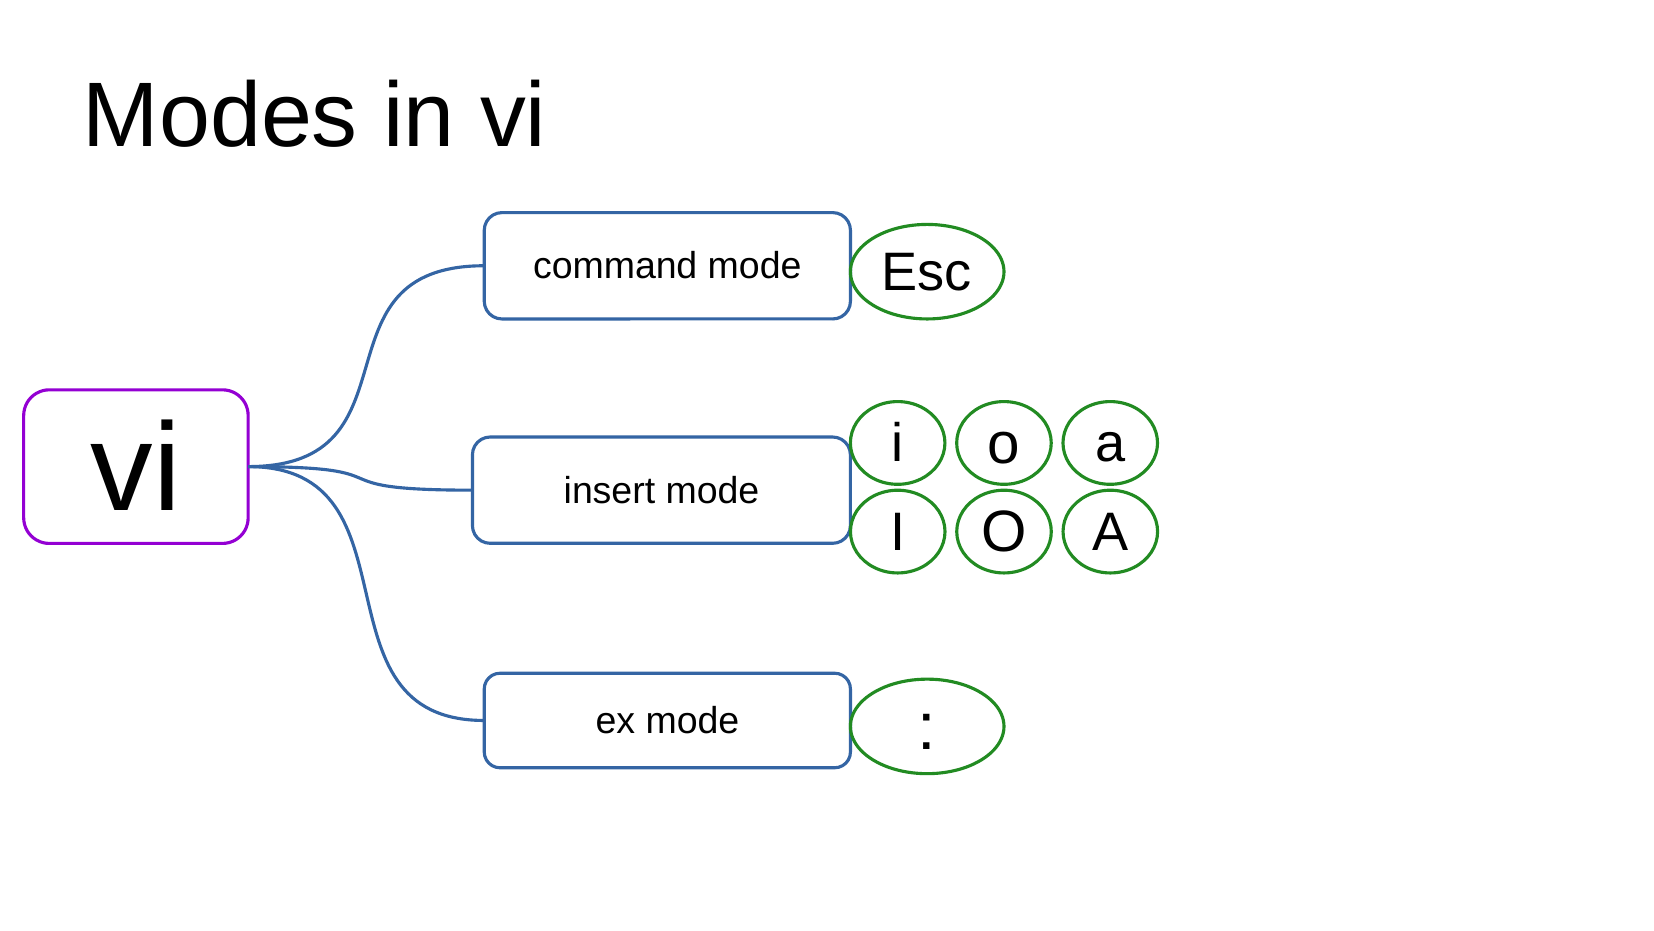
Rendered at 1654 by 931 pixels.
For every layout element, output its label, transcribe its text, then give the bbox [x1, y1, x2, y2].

text_box insert mode [472, 437, 851, 544]
text_box vi [23, 389, 249, 544]
text_box o [956, 401, 1052, 485]
text_box I [850, 490, 946, 573]
text_box O [956, 490, 1052, 573]
text_box ex mode [484, 673, 851, 768]
text_box Esc [850, 224, 1004, 319]
text_box command mode [484, 212, 851, 319]
title Modes in vi [82, 37, 1571, 193]
text_box : [850, 679, 1004, 774]
text_box A [1063, 490, 1158, 573]
text_box a [1062, 401, 1158, 485]
text_box i [850, 401, 945, 485]
